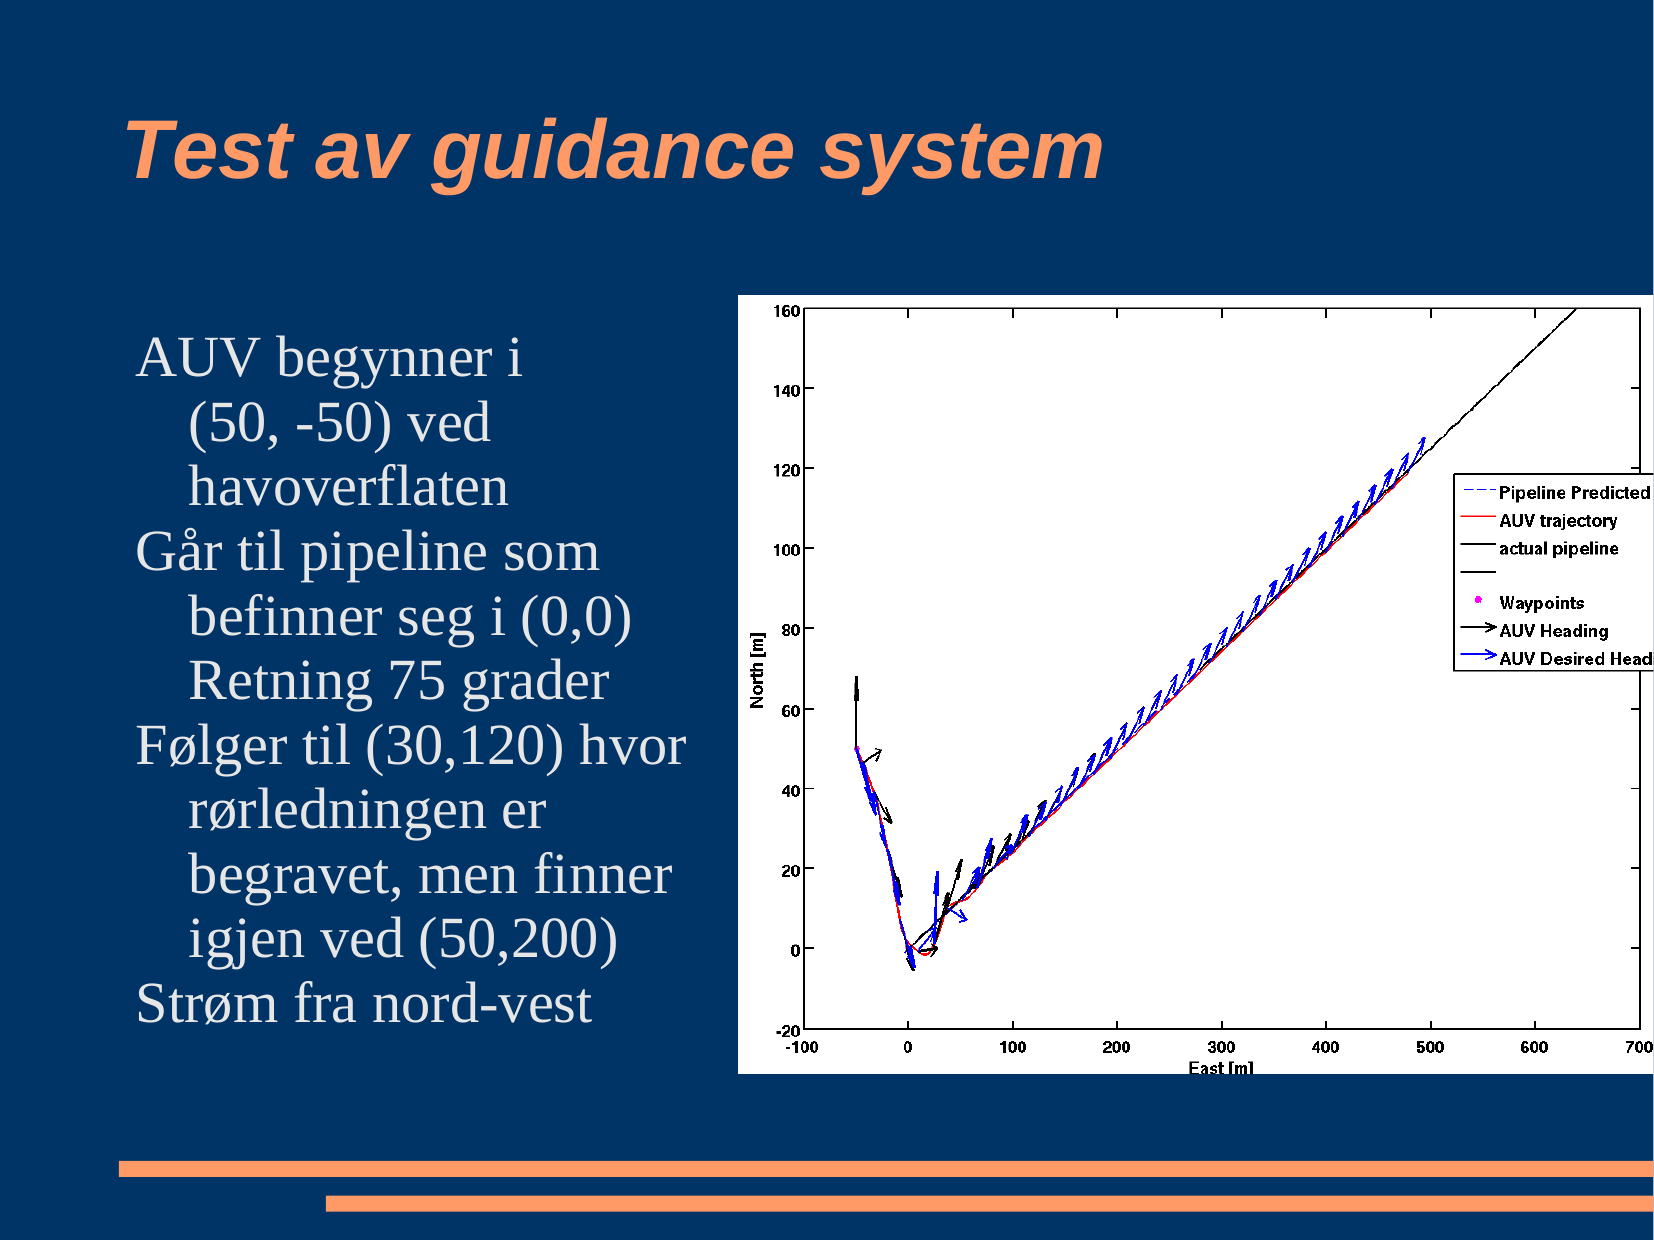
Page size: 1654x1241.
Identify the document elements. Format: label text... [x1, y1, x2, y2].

list AUV begynner i (50, -50) ved havoverflaten Går til pipeline som befinner seg i (0,0) Retning 75 grader Følger til (30,120) hvor rørledningen er begravet, men finner igjen ved (50,200) Strøm fra nord-vest [118, 324, 739, 1135]
picture [738, 295, 1654, 1074]
title Test av guidance system [121, 46, 1534, 254]
